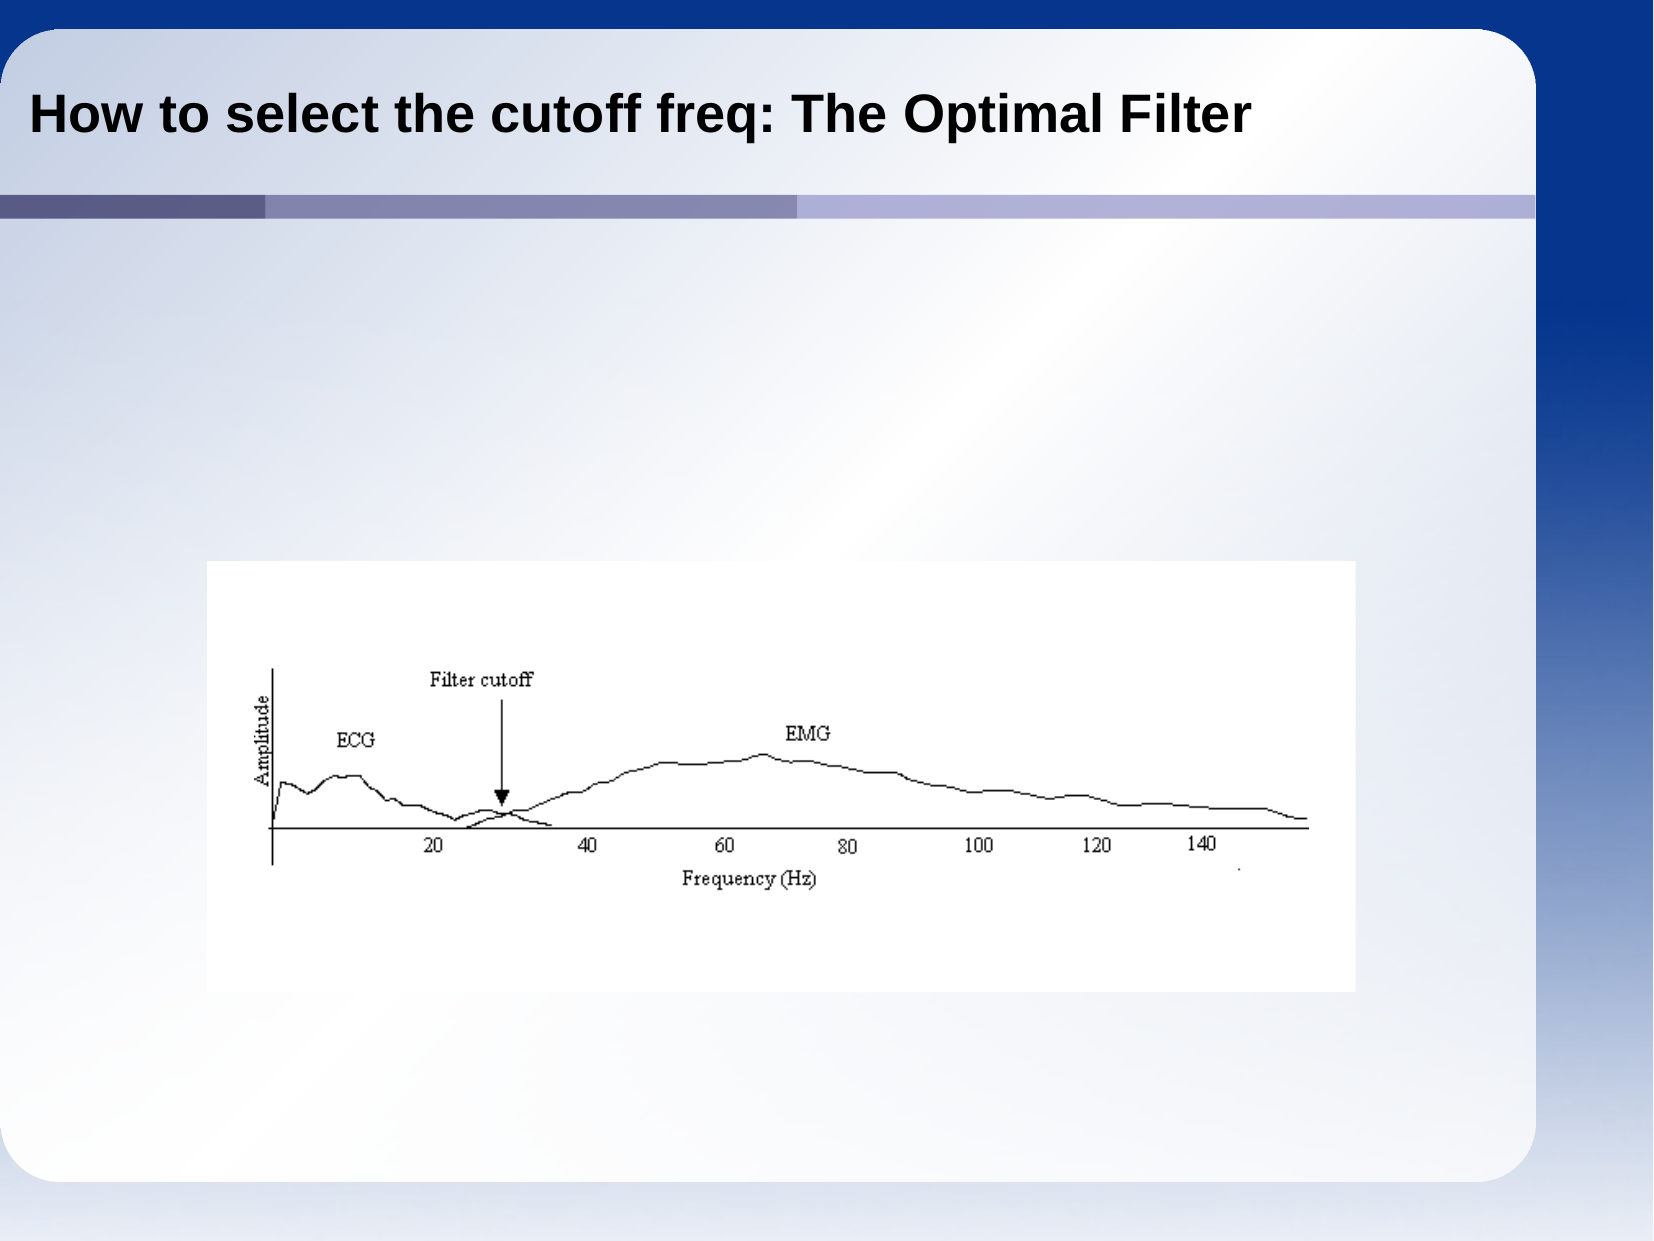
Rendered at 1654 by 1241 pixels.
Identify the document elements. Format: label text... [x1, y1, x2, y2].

chart [206, 561, 1356, 993]
title How to select the cutoff freq: The Optimal Filter [29, 49, 1506, 178]
picture [0, 0, 1654, 1241]
